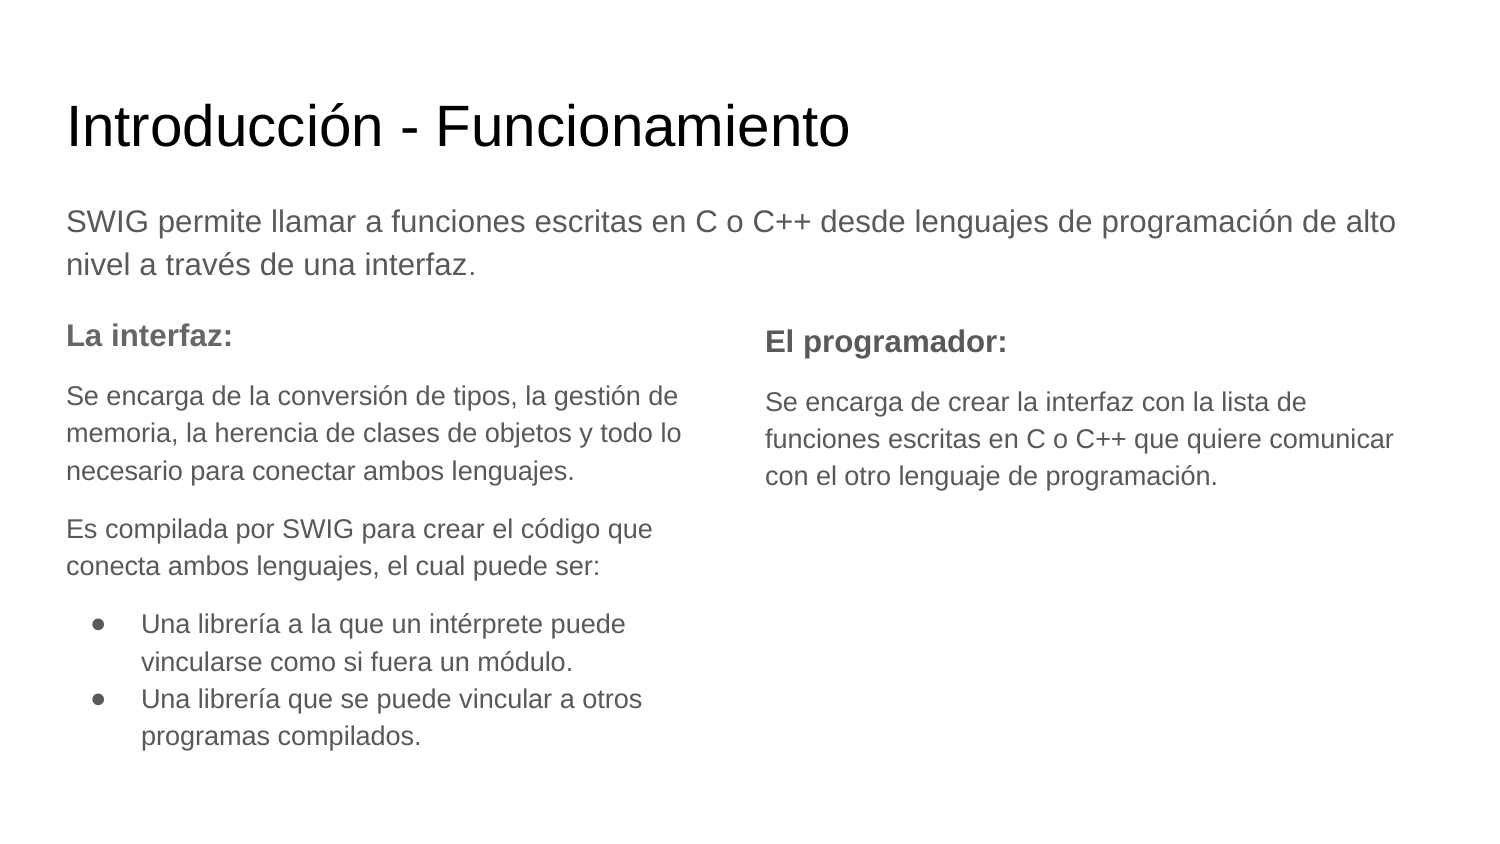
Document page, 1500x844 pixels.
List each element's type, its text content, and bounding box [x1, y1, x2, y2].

text_box SWIG permite llamar a funciones escritas en C o C++ desde lenguajes de programación de alto nivel a través de una interfaz. [51, 180, 1449, 283]
text_box La interfaz: Se encarga de la conversión de tipos, la gestión de memoria, la herencia de clases de objetos y todo lo necesario para conectar ambos lenguajes. Es compilada por SWIG para crear el código que conecta ambos lenguajes, el cual puede ser: Una librería a la que un intérprete puede vincularse como si fuera un módulo. Una librería que se puede vincular a otros programas compilados. [51, 300, 750, 844]
text_box El programador: Se encarga de crear la interfaz con la lista de funciones escritas en C o C++ que quiere comunicar con el otro lenguaje de programación. [750, 300, 1438, 844]
title Introducción - Funcionamiento [51, 72, 1449, 167]
